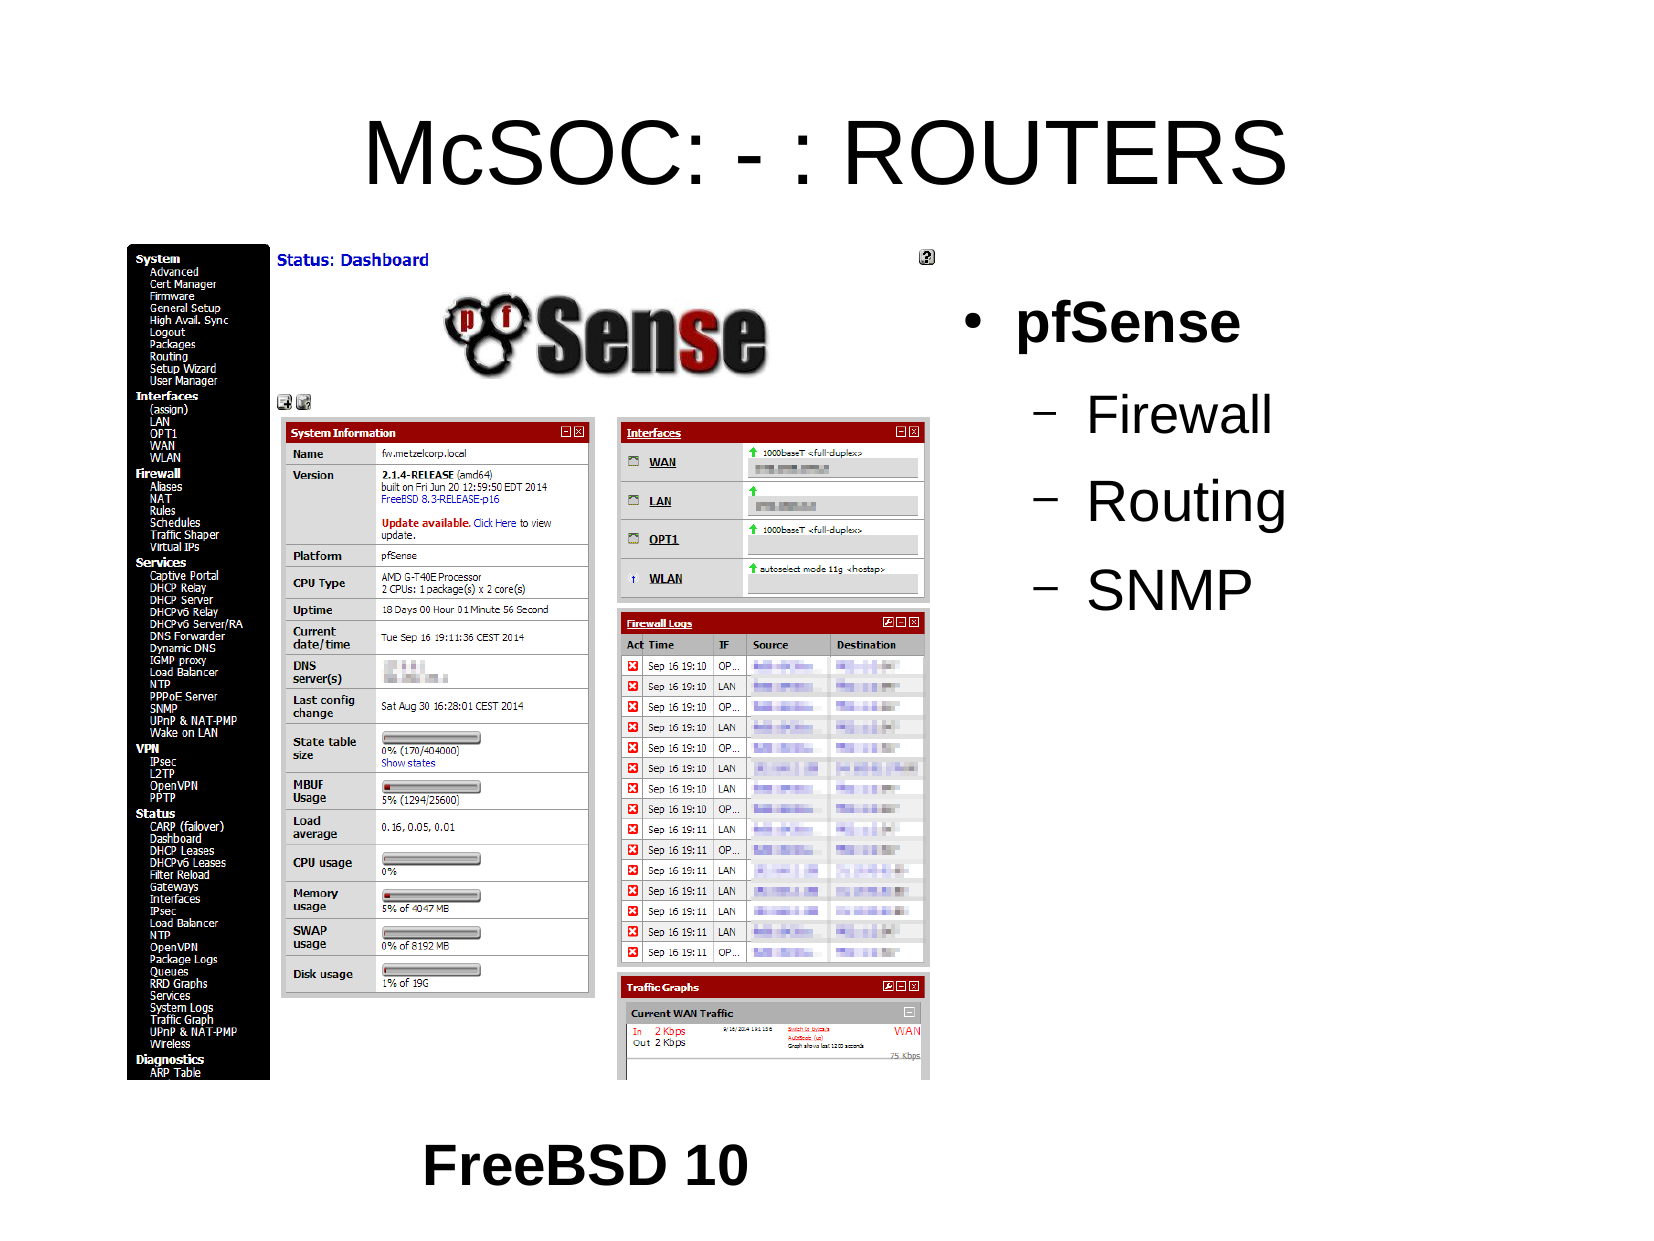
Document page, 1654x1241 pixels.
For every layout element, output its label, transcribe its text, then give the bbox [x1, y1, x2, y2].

list pfSense Firewall Routing SNMP [946, 290, 1572, 1010]
picture [120, 243, 946, 1081]
text_box FreeBSD 10 [408, 1125, 766, 1206]
title McSOC: - : ROUTERS [82, 49, 1571, 257]
